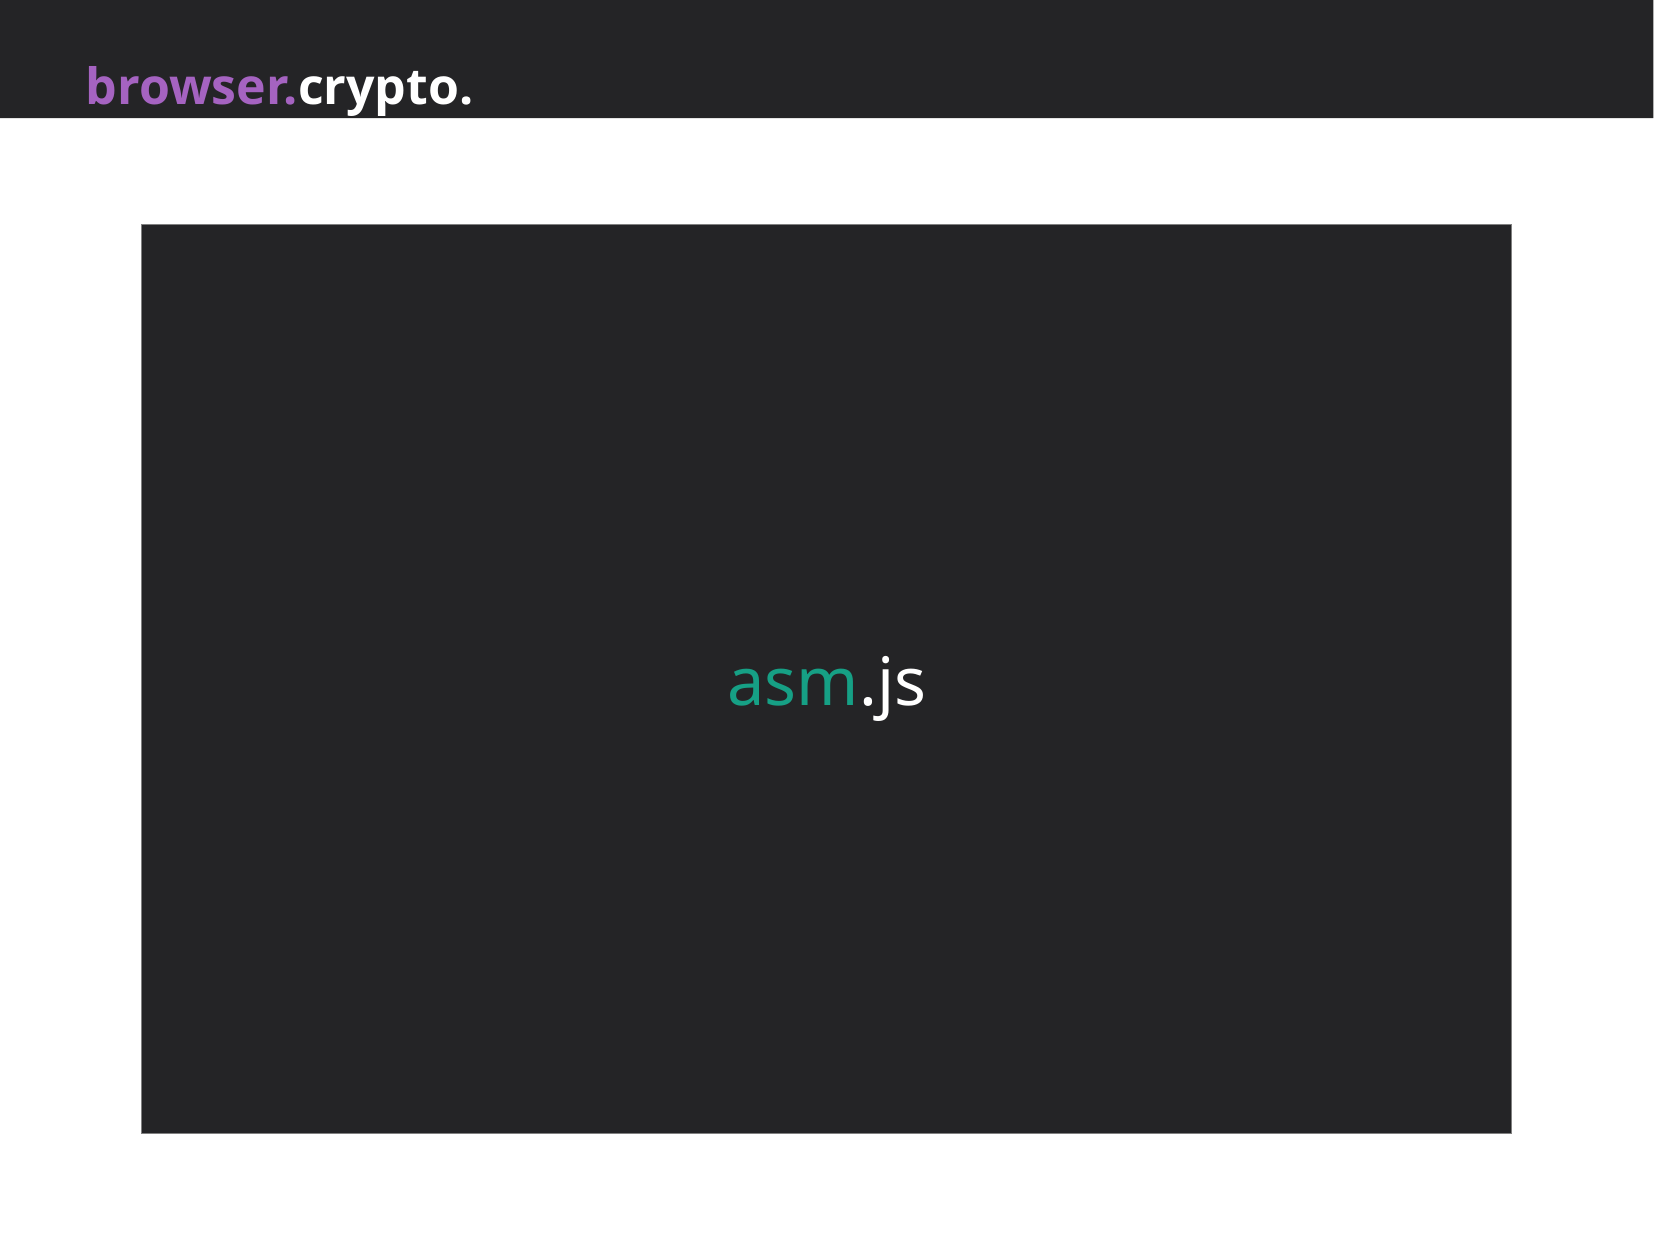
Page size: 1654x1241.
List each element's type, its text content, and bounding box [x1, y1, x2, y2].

text_box asm.js [141, 224, 1512, 1134]
text_box browser.crypto. [70, 43, 567, 119]
text_box [0, 0, 1654, 119]
